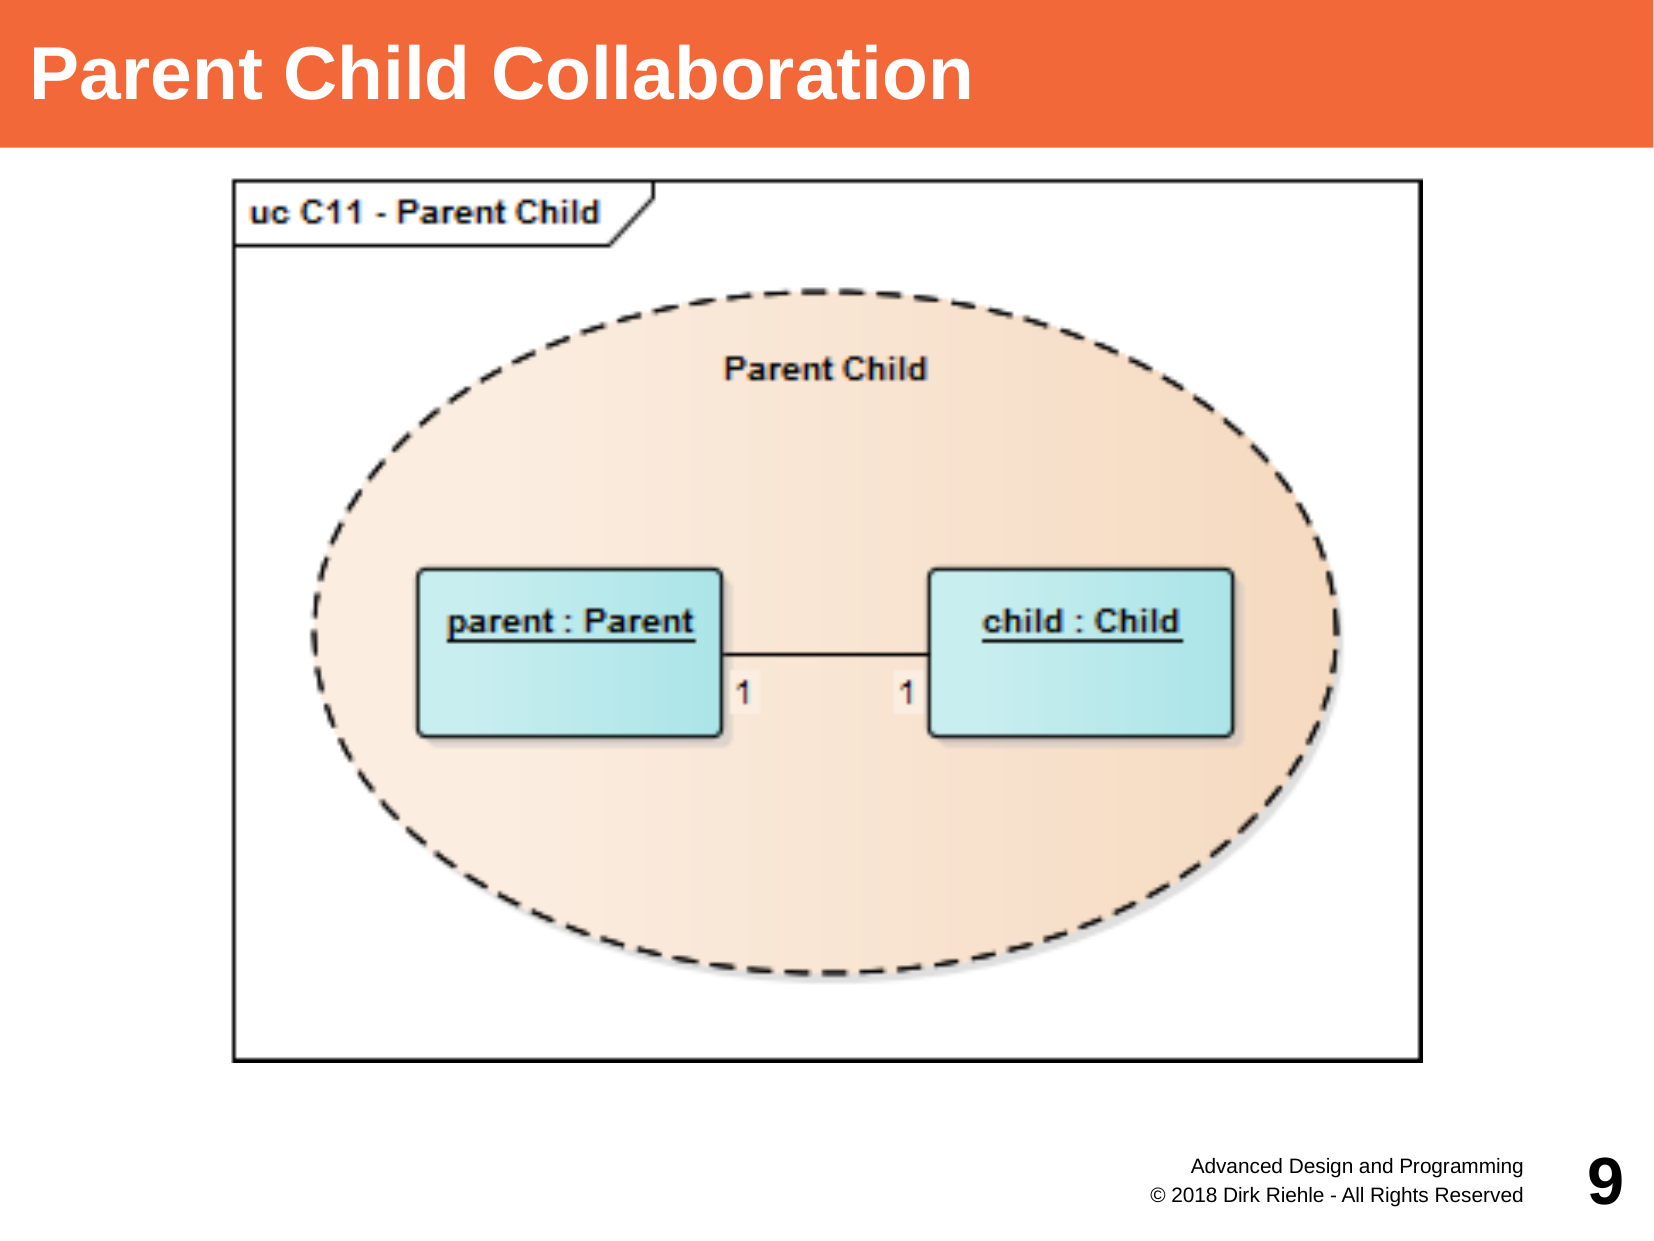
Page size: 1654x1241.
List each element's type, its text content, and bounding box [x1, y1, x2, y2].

picture [230, 177, 1423, 1063]
title Parent Child Collaboration [0, 0, 1654, 148]
